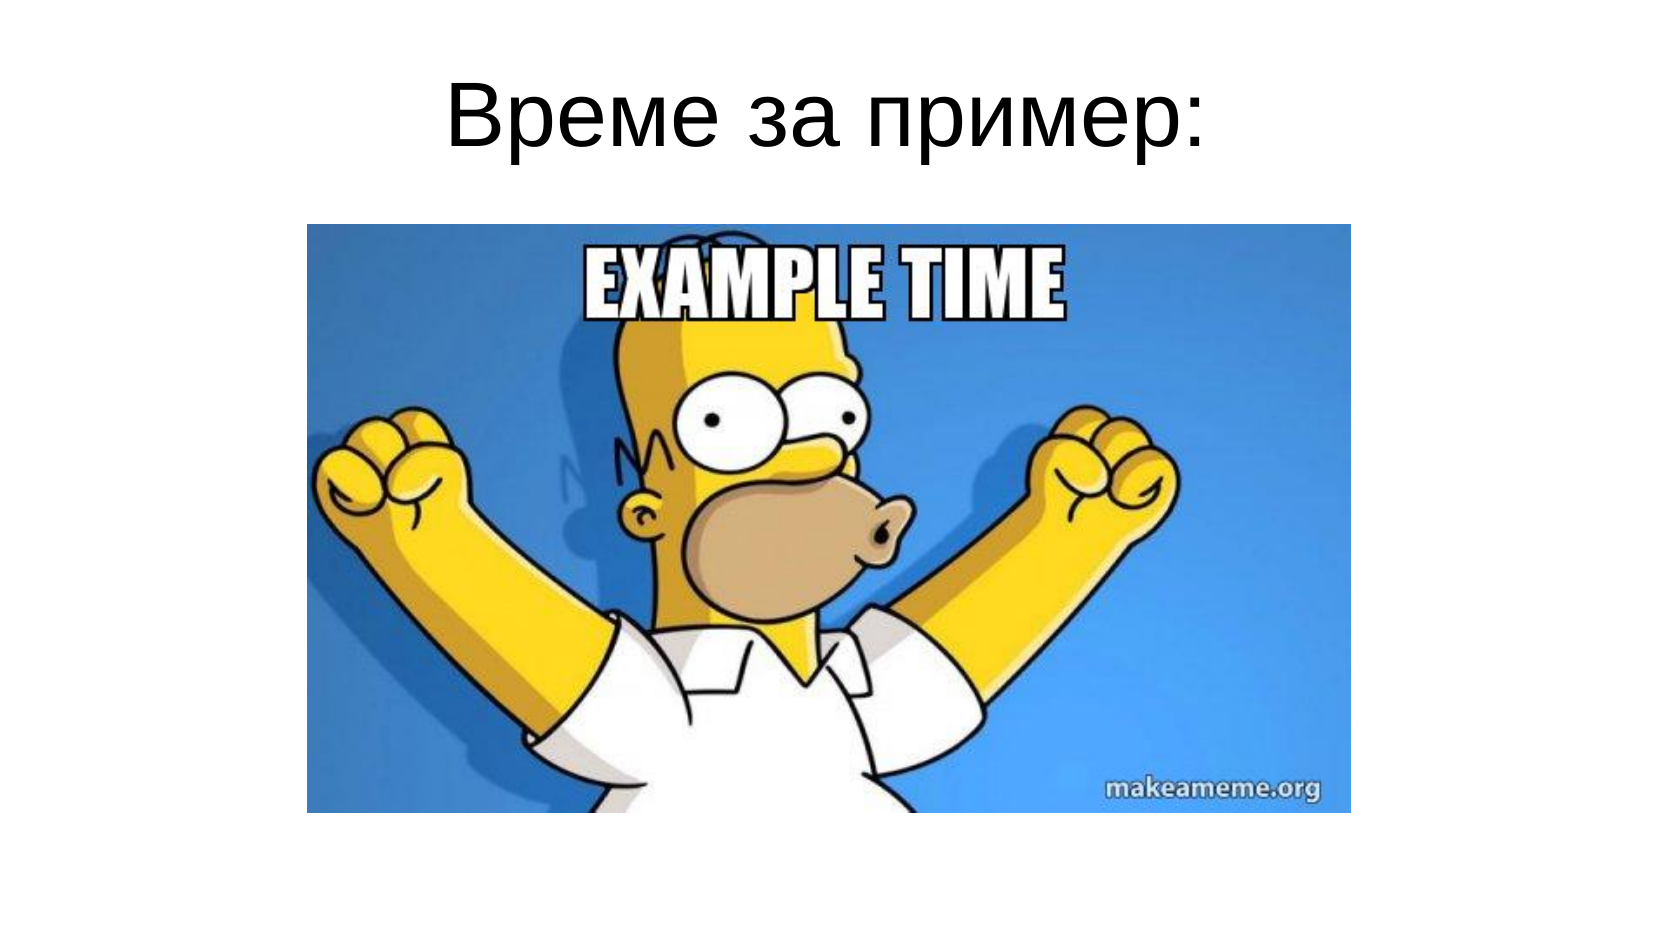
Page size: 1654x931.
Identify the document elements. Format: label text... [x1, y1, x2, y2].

title Време за пример: [82, 37, 1571, 193]
picture [307, 224, 1351, 813]
